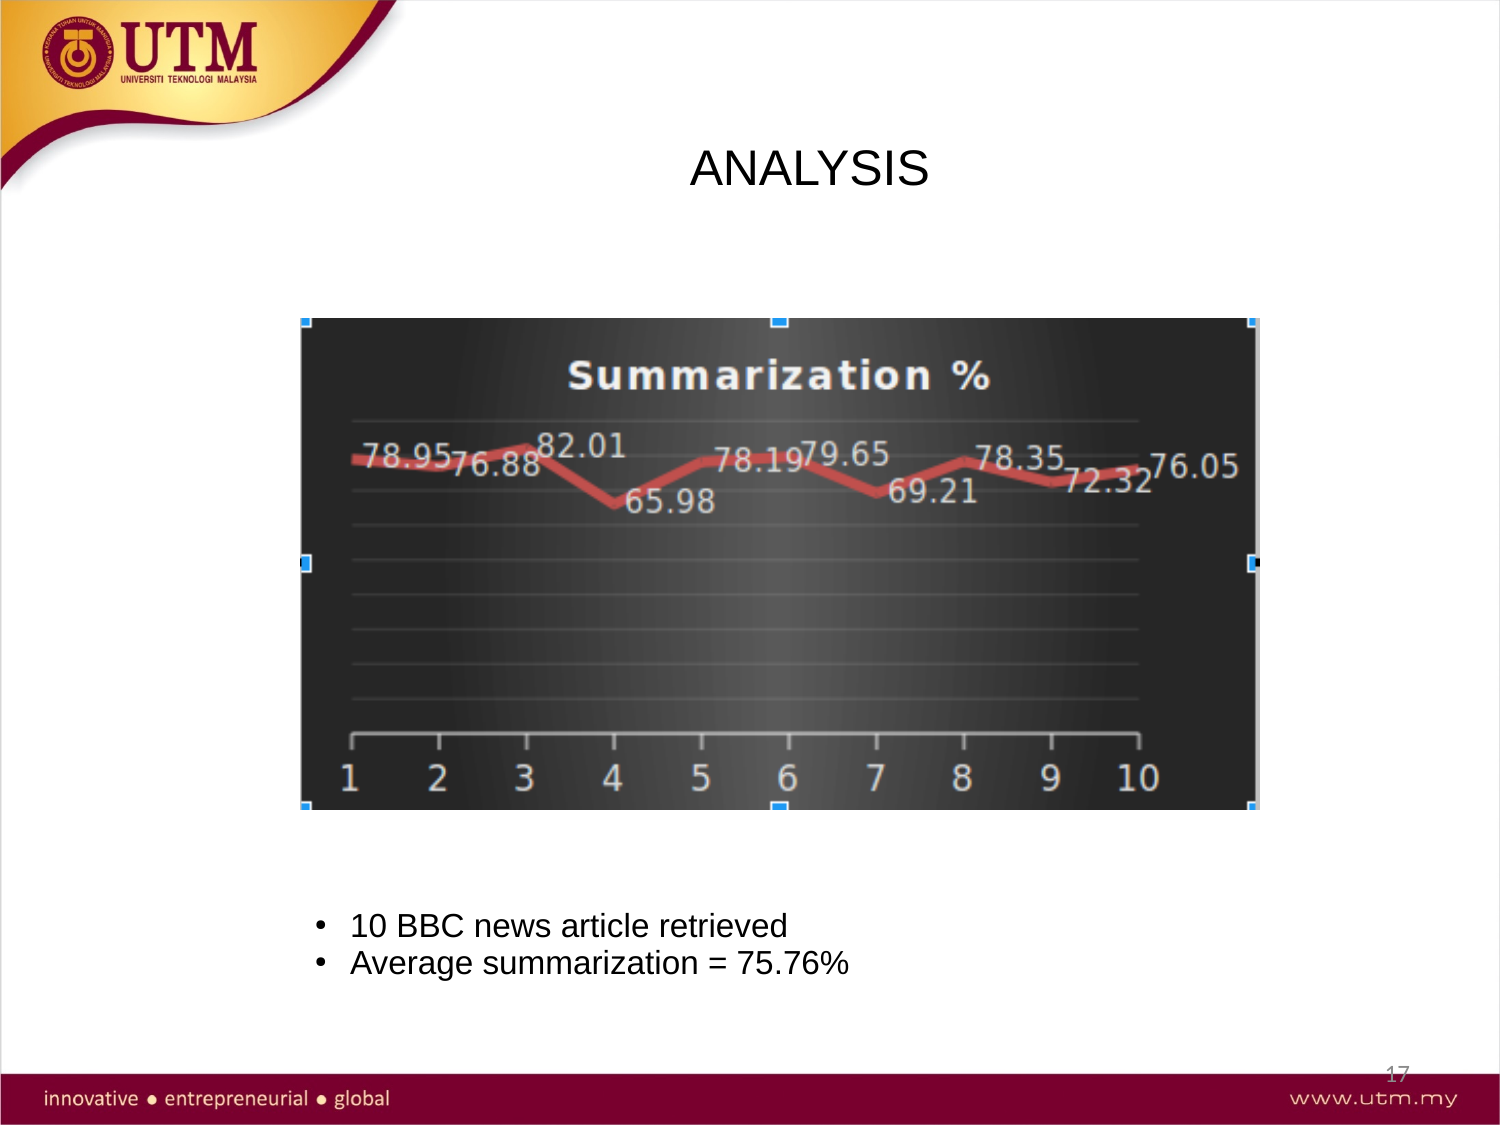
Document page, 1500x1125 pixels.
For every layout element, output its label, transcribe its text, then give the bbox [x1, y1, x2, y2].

text_box 10 BBC news article retrieved Average summarization = 75.76% [300, 900, 1246, 989]
text_box ANALYSIS [675, 133, 946, 204]
picture [0, 0, 1500, 1125]
